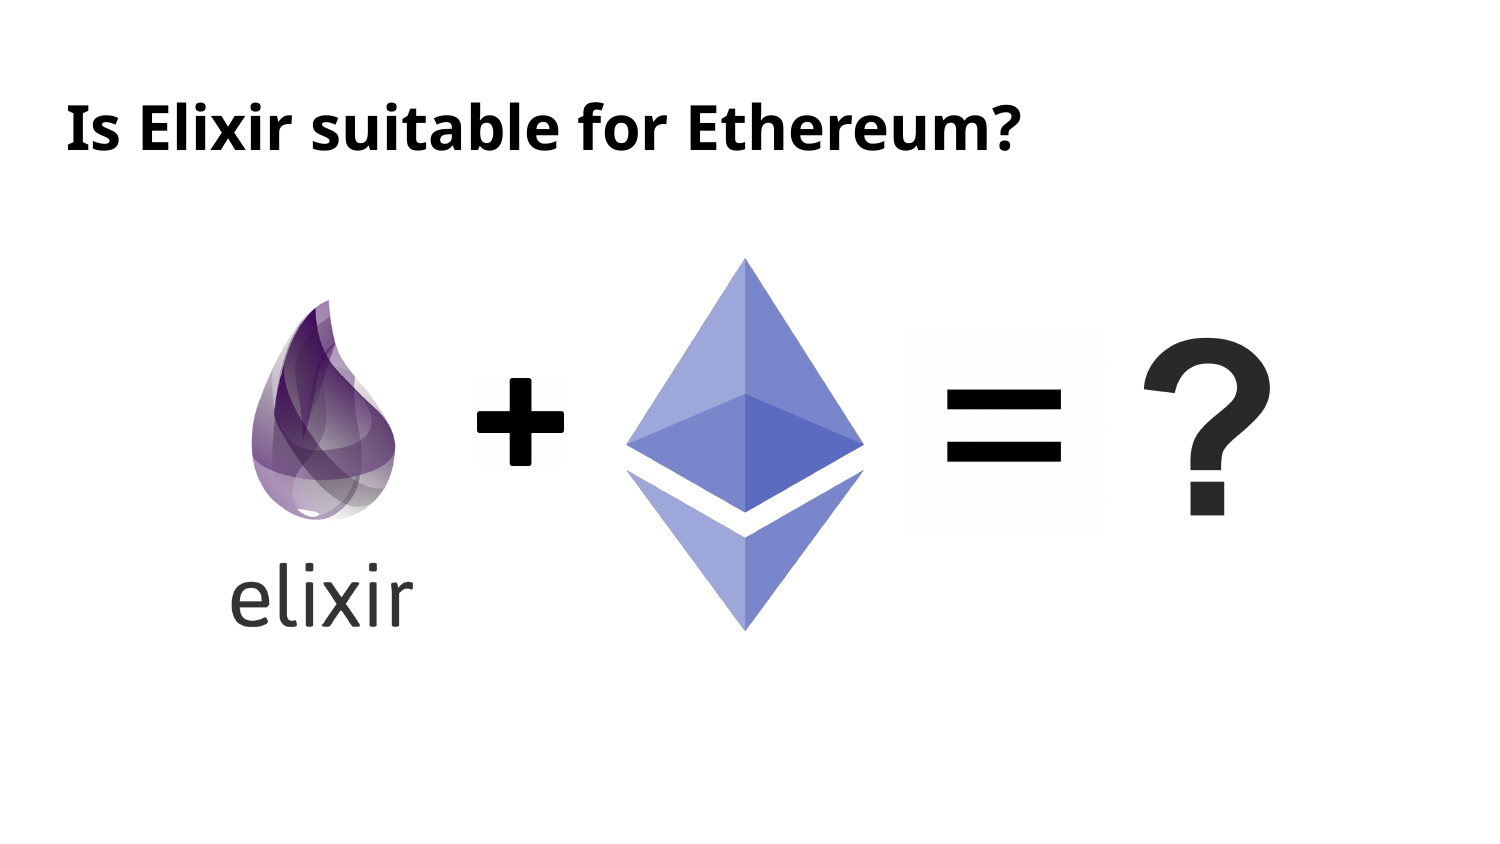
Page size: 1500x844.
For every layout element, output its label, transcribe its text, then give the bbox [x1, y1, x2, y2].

picture [51, 241, 1390, 666]
title Is Elixir suitable for Ethereum? [51, 72, 1449, 176]
